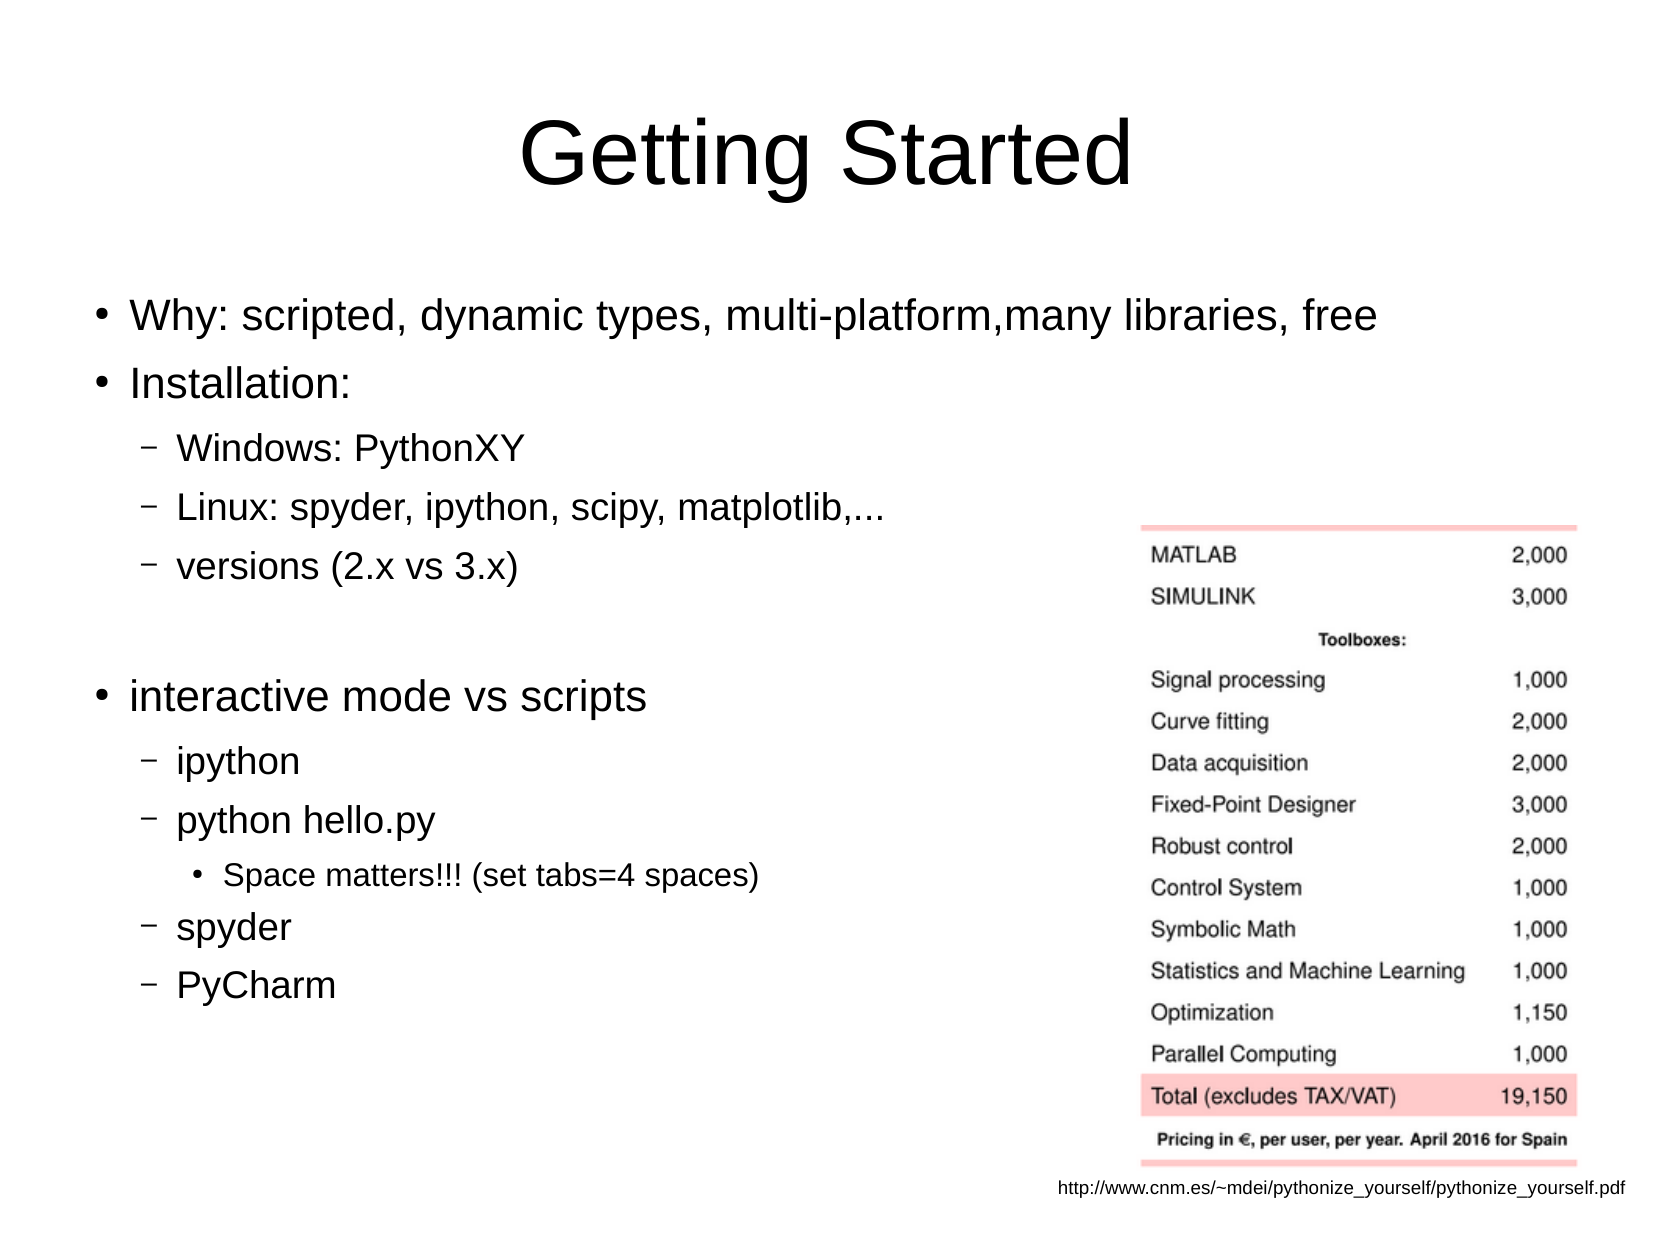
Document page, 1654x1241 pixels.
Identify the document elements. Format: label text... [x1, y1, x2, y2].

text_box http://www.cnm.es/~mdei/pythonize_yourself/pythonize_yourself.pdf [1043, 1169, 1654, 1227]
list Why: scripted, dynamic types, multi-platform,many libraries, free Installation: Windows: PythonXY Linux: spyder, ipython, scipy, matplotlib,... versions (2.x vs 3.x) interactive mode vs scripts ipython python hello.py Space matters!!! (set tabs=4 spaces) spyder PyCharm [82, 290, 1538, 1010]
title Getting Started [82, 49, 1571, 257]
picture [1125, 525, 1625, 1169]
